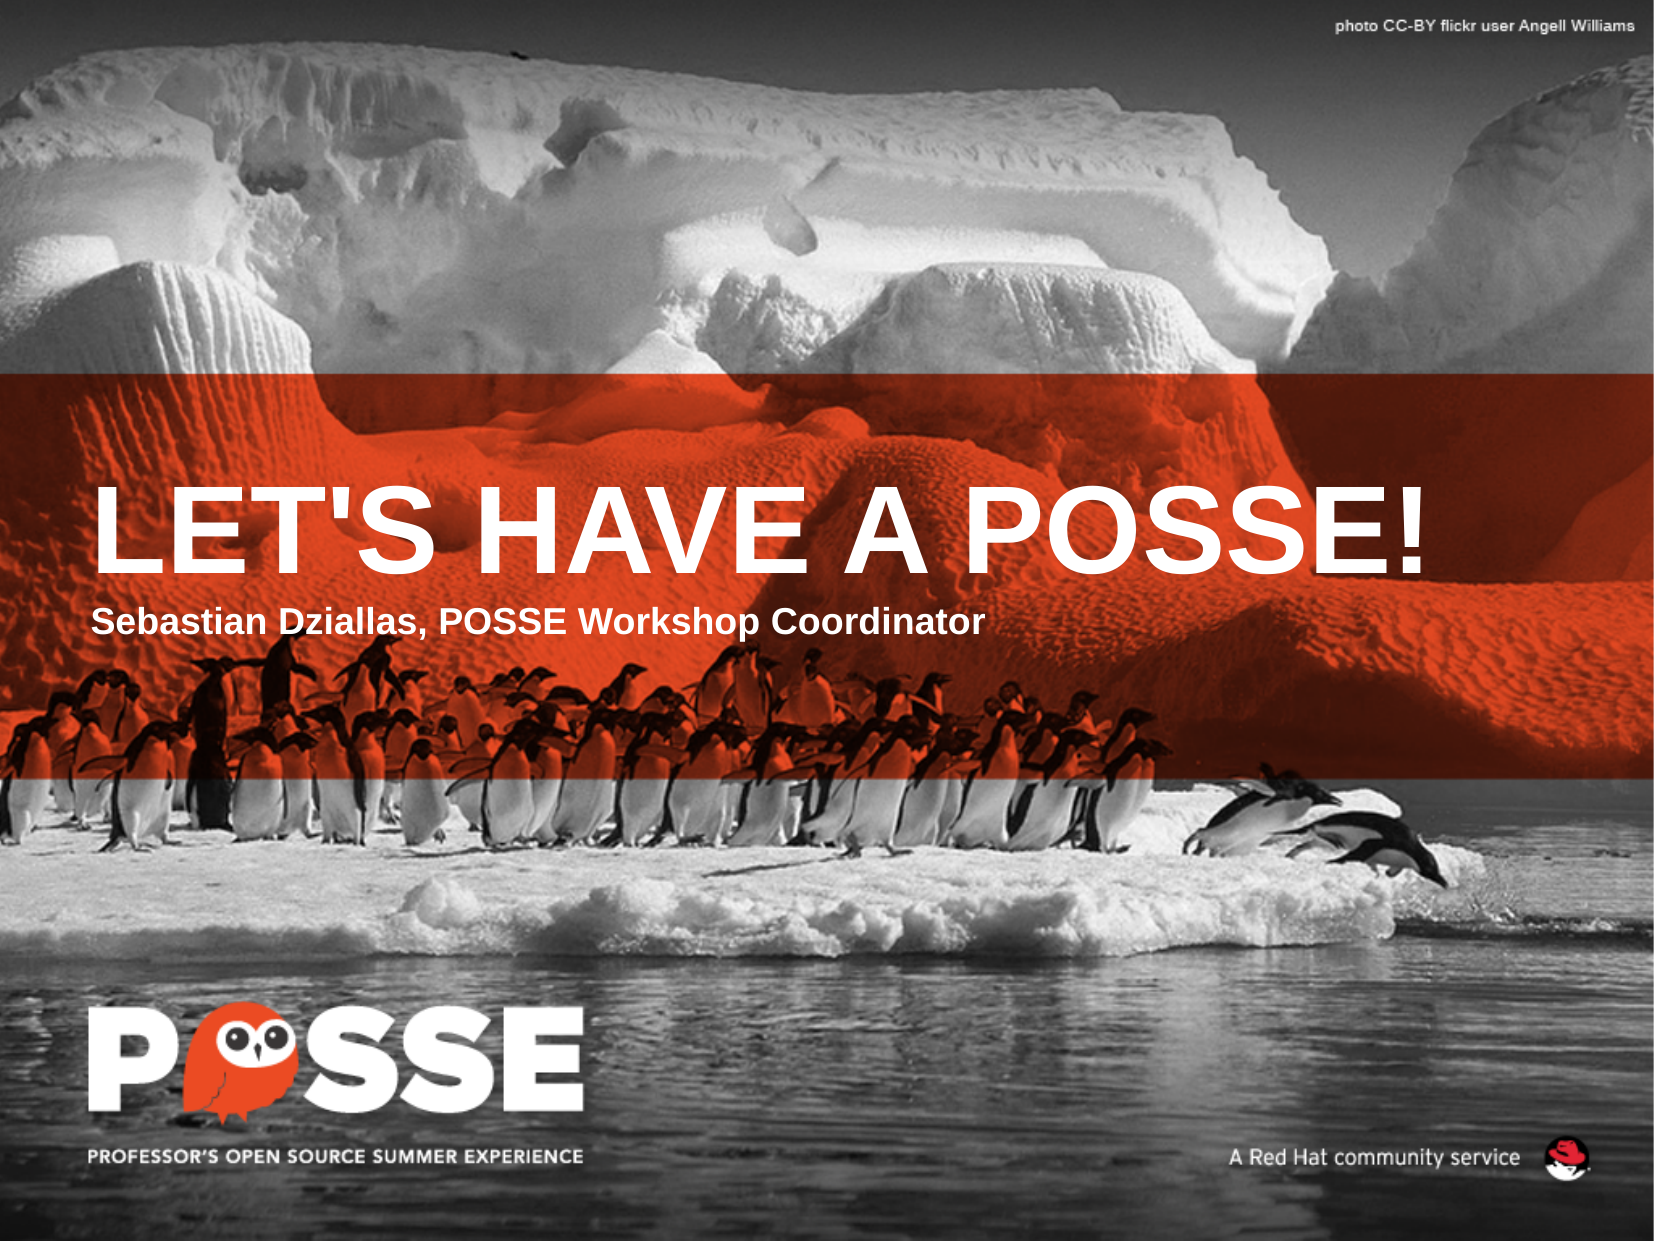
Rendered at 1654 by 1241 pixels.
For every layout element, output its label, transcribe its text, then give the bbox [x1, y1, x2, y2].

picture [0, 0, 1654, 1241]
text_box LET'S HAVE A POSSE! Sebastian Dziallas, POSSE Workshop Coordinator [75, 452, 1559, 692]
